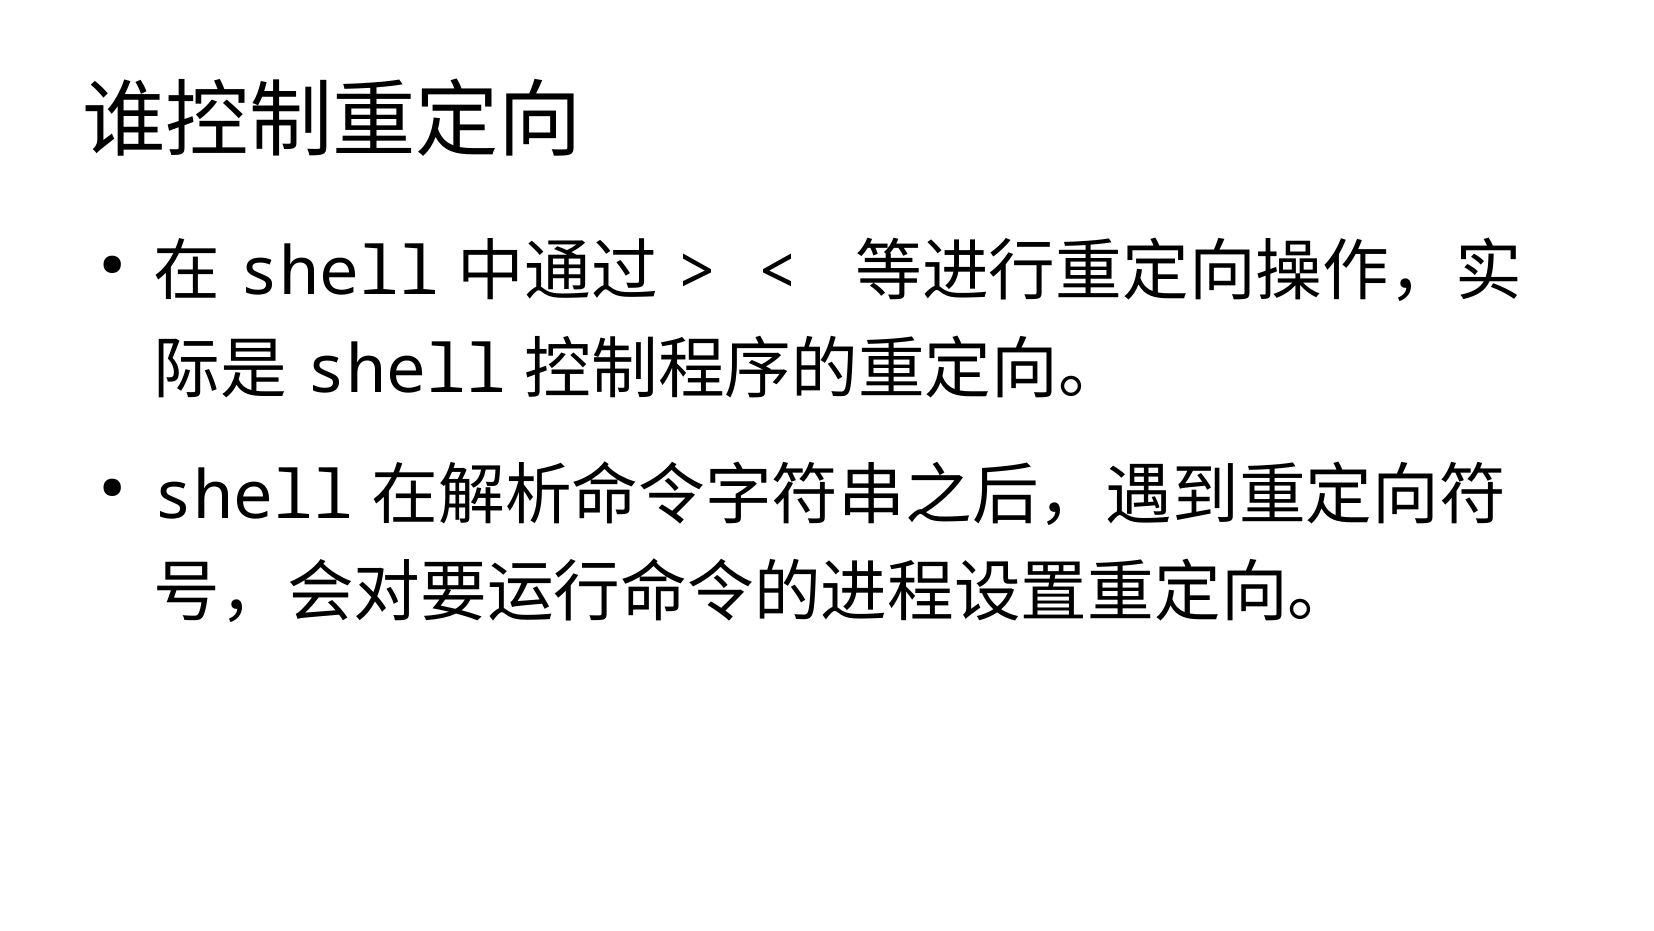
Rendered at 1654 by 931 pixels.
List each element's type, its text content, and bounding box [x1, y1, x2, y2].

list 在shell中通过> < 等进行重定向操作，实际是shell控制程序的重定向。 shell在解析命令字符串之后，遇到重定向符号，会对要运行命令的进程设置重定向。 [82, 217, 1571, 758]
title 谁控制重定向 [82, 37, 1571, 189]
